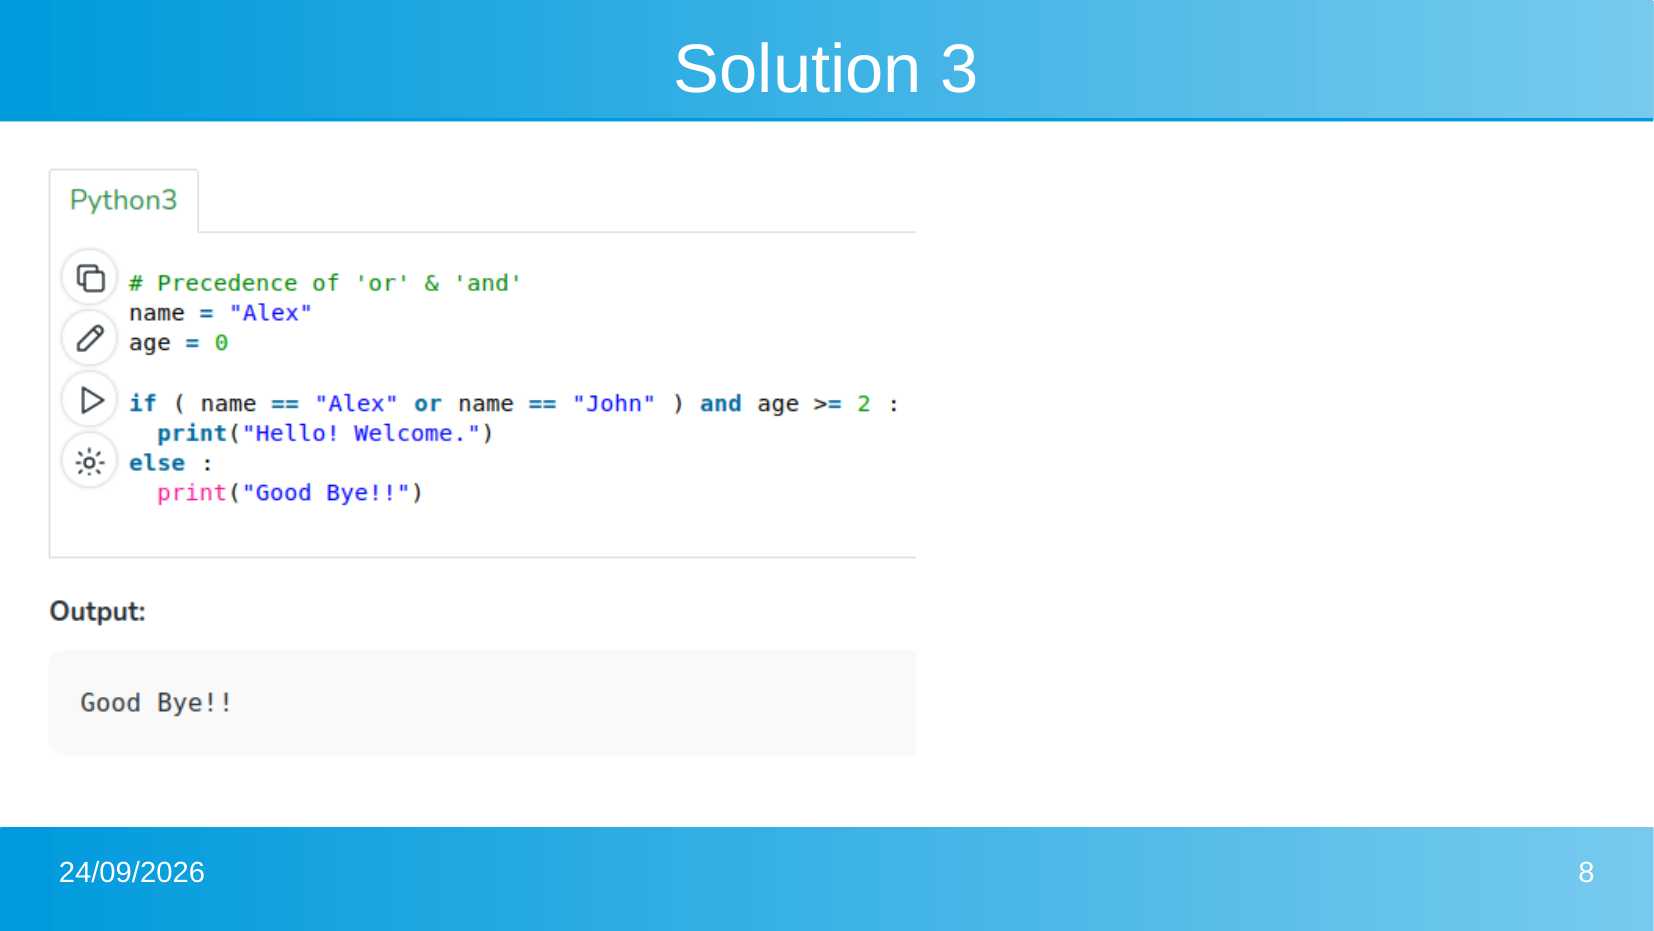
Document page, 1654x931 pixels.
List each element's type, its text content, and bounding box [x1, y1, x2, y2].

title Solution 3 [59, 29, 1595, 108]
picture [38, 155, 916, 768]
